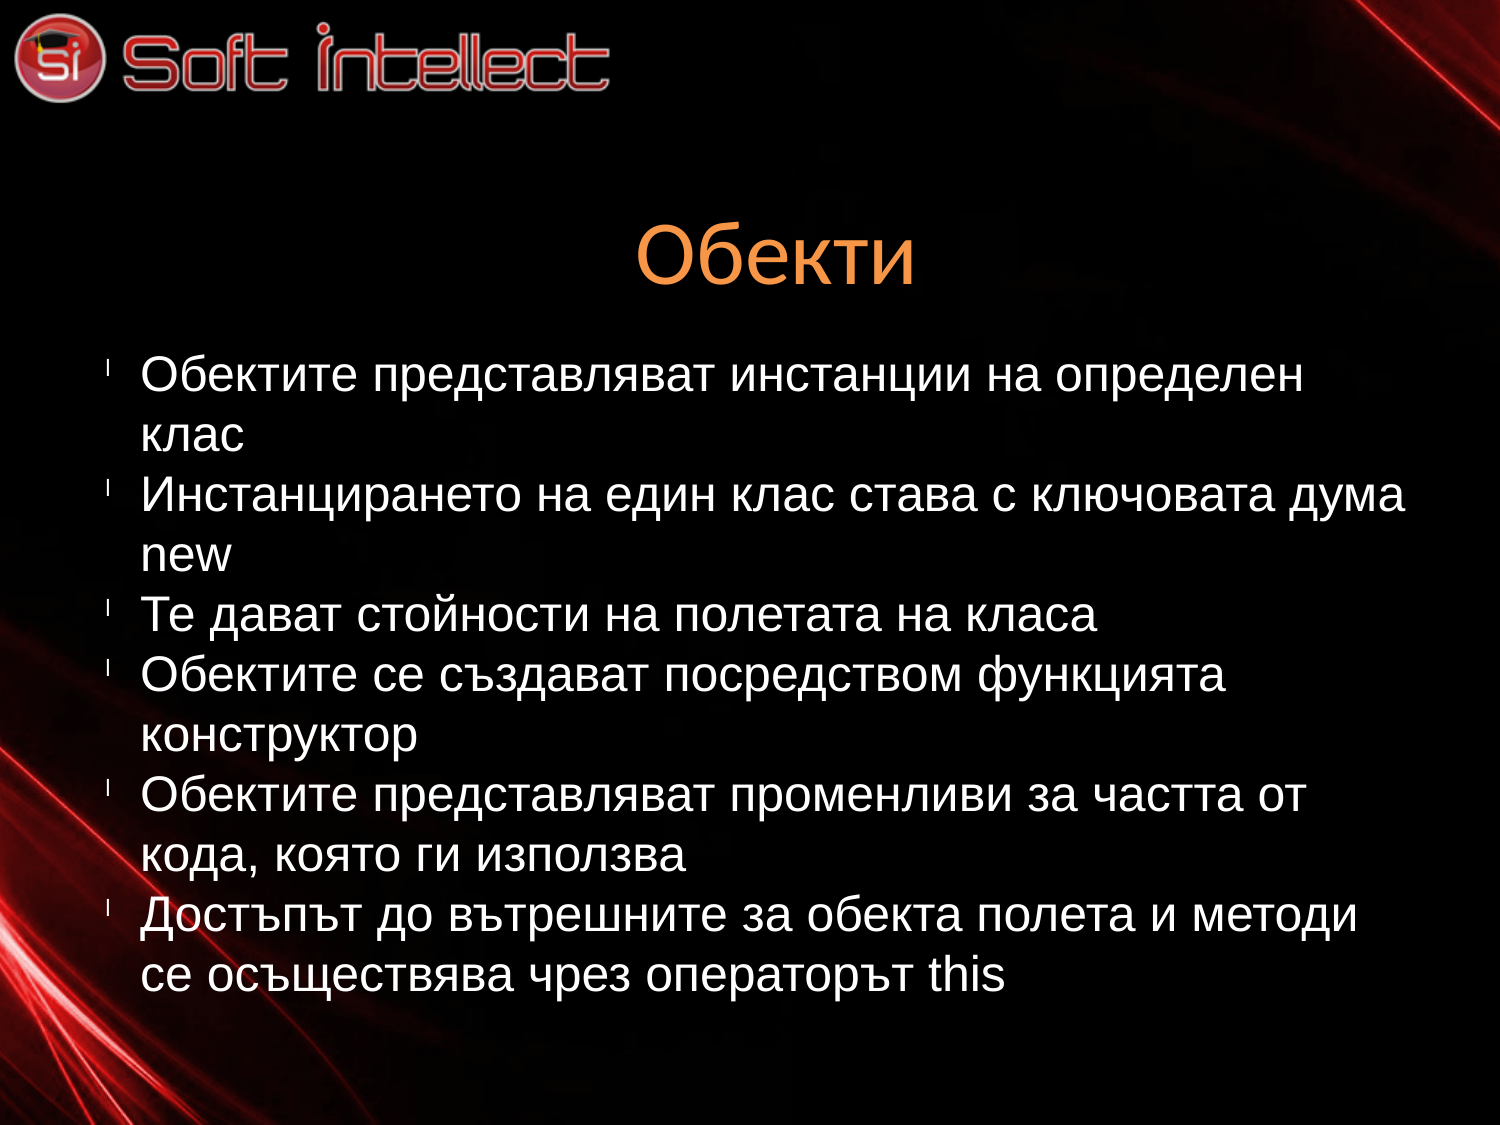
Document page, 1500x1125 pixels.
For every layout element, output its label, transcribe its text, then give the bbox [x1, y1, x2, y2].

picture [0, 0, 1500, 1125]
text_box Обектите представляват инстанции на определен клас Инстанцирането на един клас става с ключовата дума new Те дават стойности на полетата на класа Обектите се създават посредством функцията конструктор Обектите представляват променливи за частта от кода, която ги използва Достъпът до вътрешните за обекта полета и методи се осъществява чрез операторът this [90, 333, 1425, 1081]
text_box Обекти [150, 127, 1425, 333]
